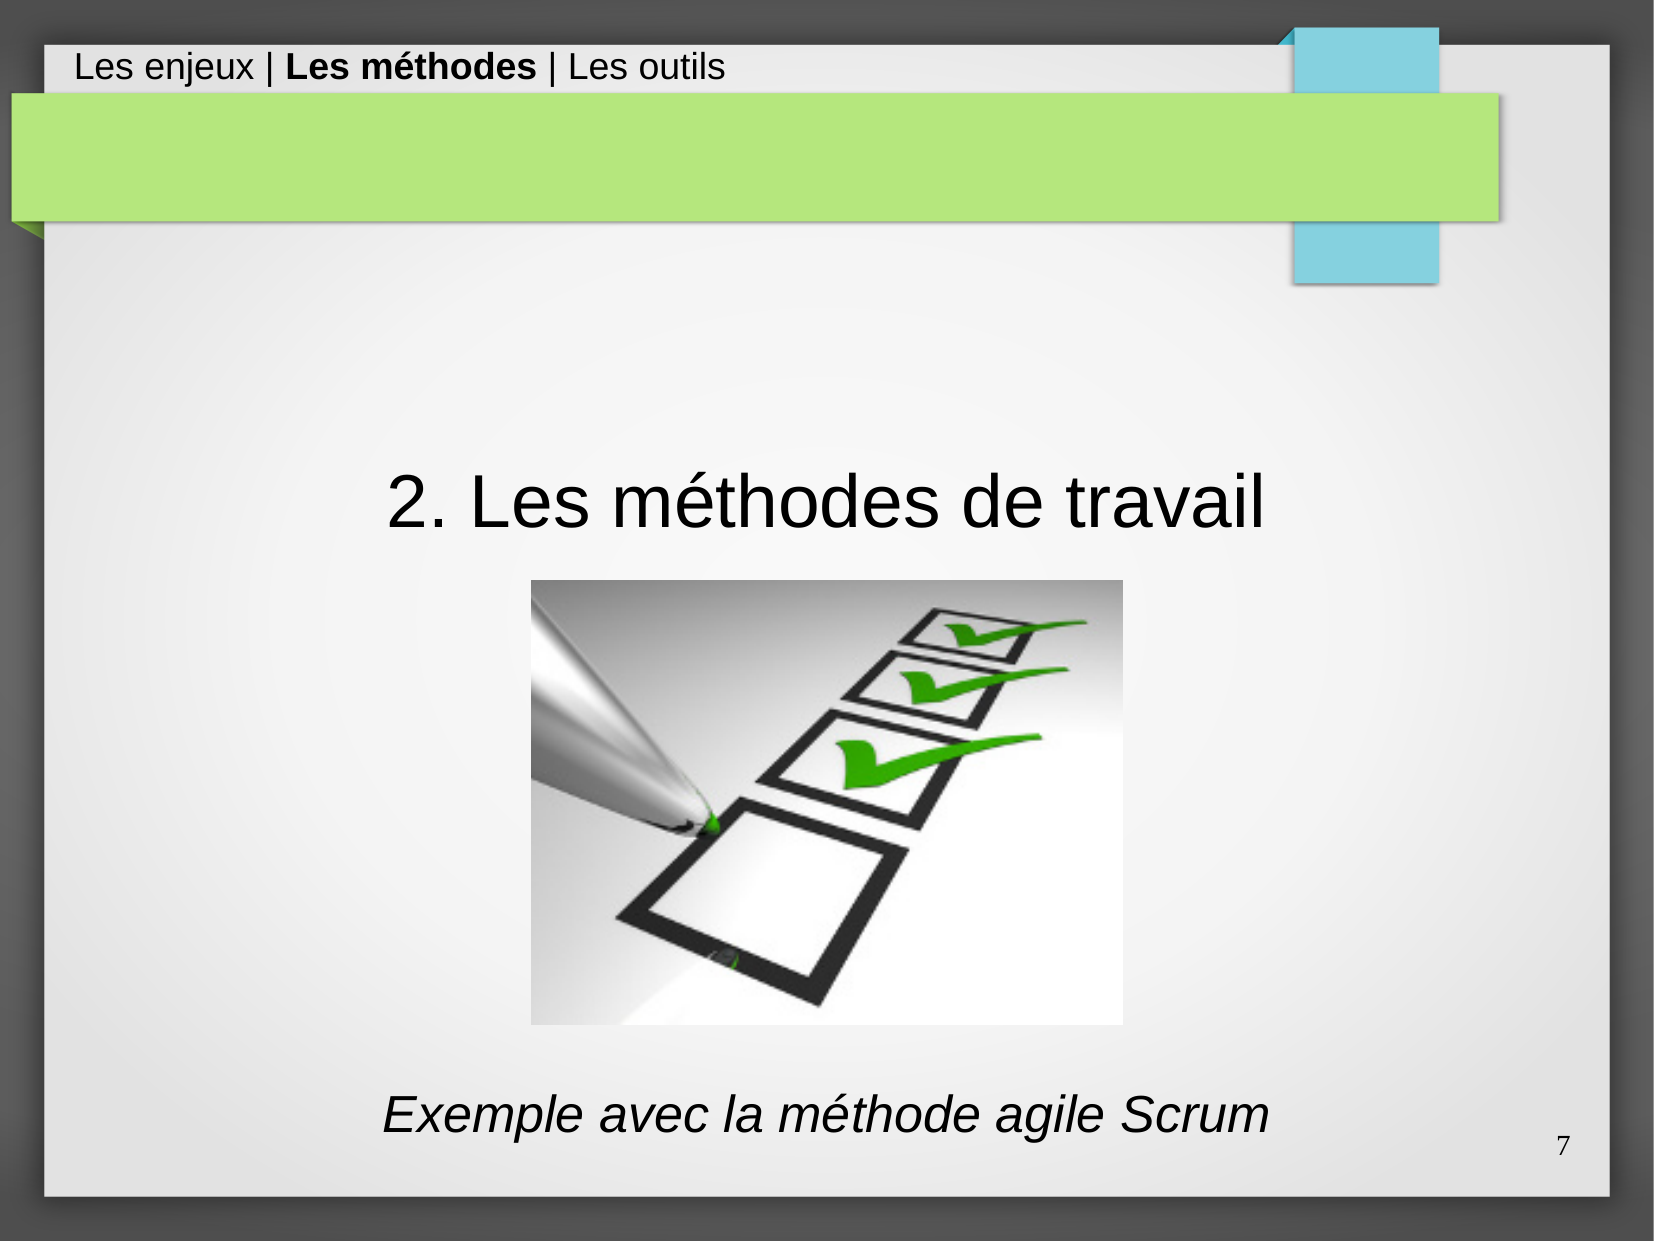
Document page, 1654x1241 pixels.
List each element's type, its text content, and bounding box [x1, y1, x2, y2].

picture [0, 0, 1654, 1241]
title 2. Les méthodes de travail [88, 442, 1565, 562]
text_box Les enjeux | Les méthodes | Les outils [59, 37, 815, 95]
text_box Exemple avec la méthode agile Scrum [206, 1078, 1447, 1152]
